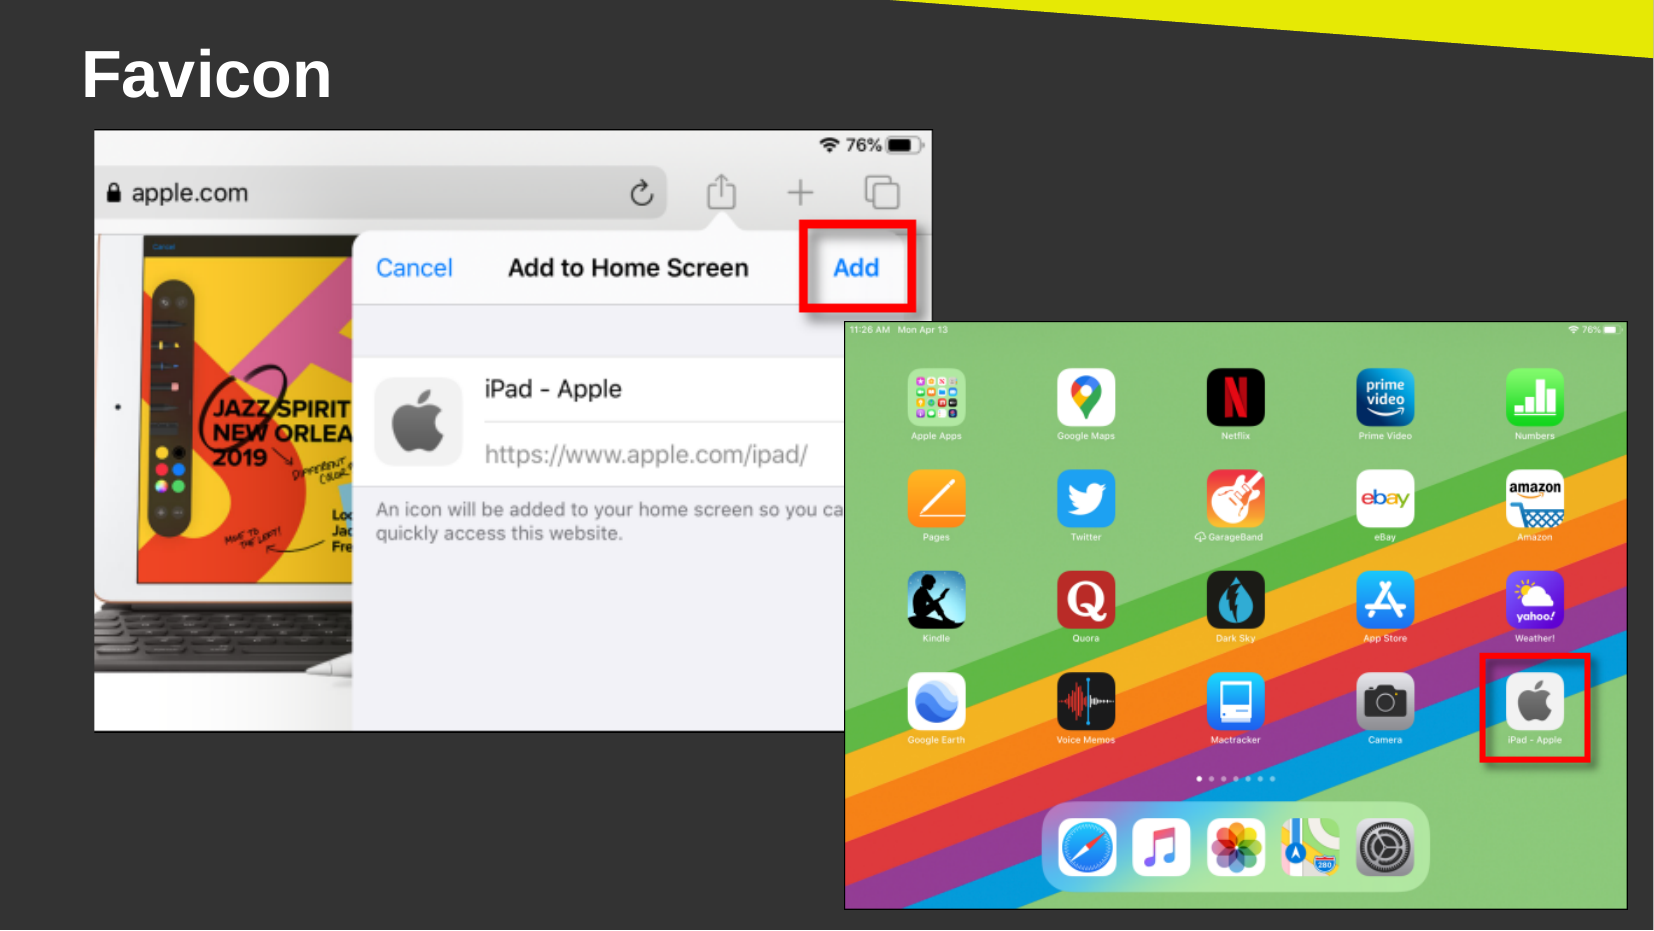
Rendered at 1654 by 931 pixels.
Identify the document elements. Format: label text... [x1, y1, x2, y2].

text_box [889, 0, 1654, 59]
title Favicon [81, 37, 1570, 115]
picture [94, 129, 1628, 910]
